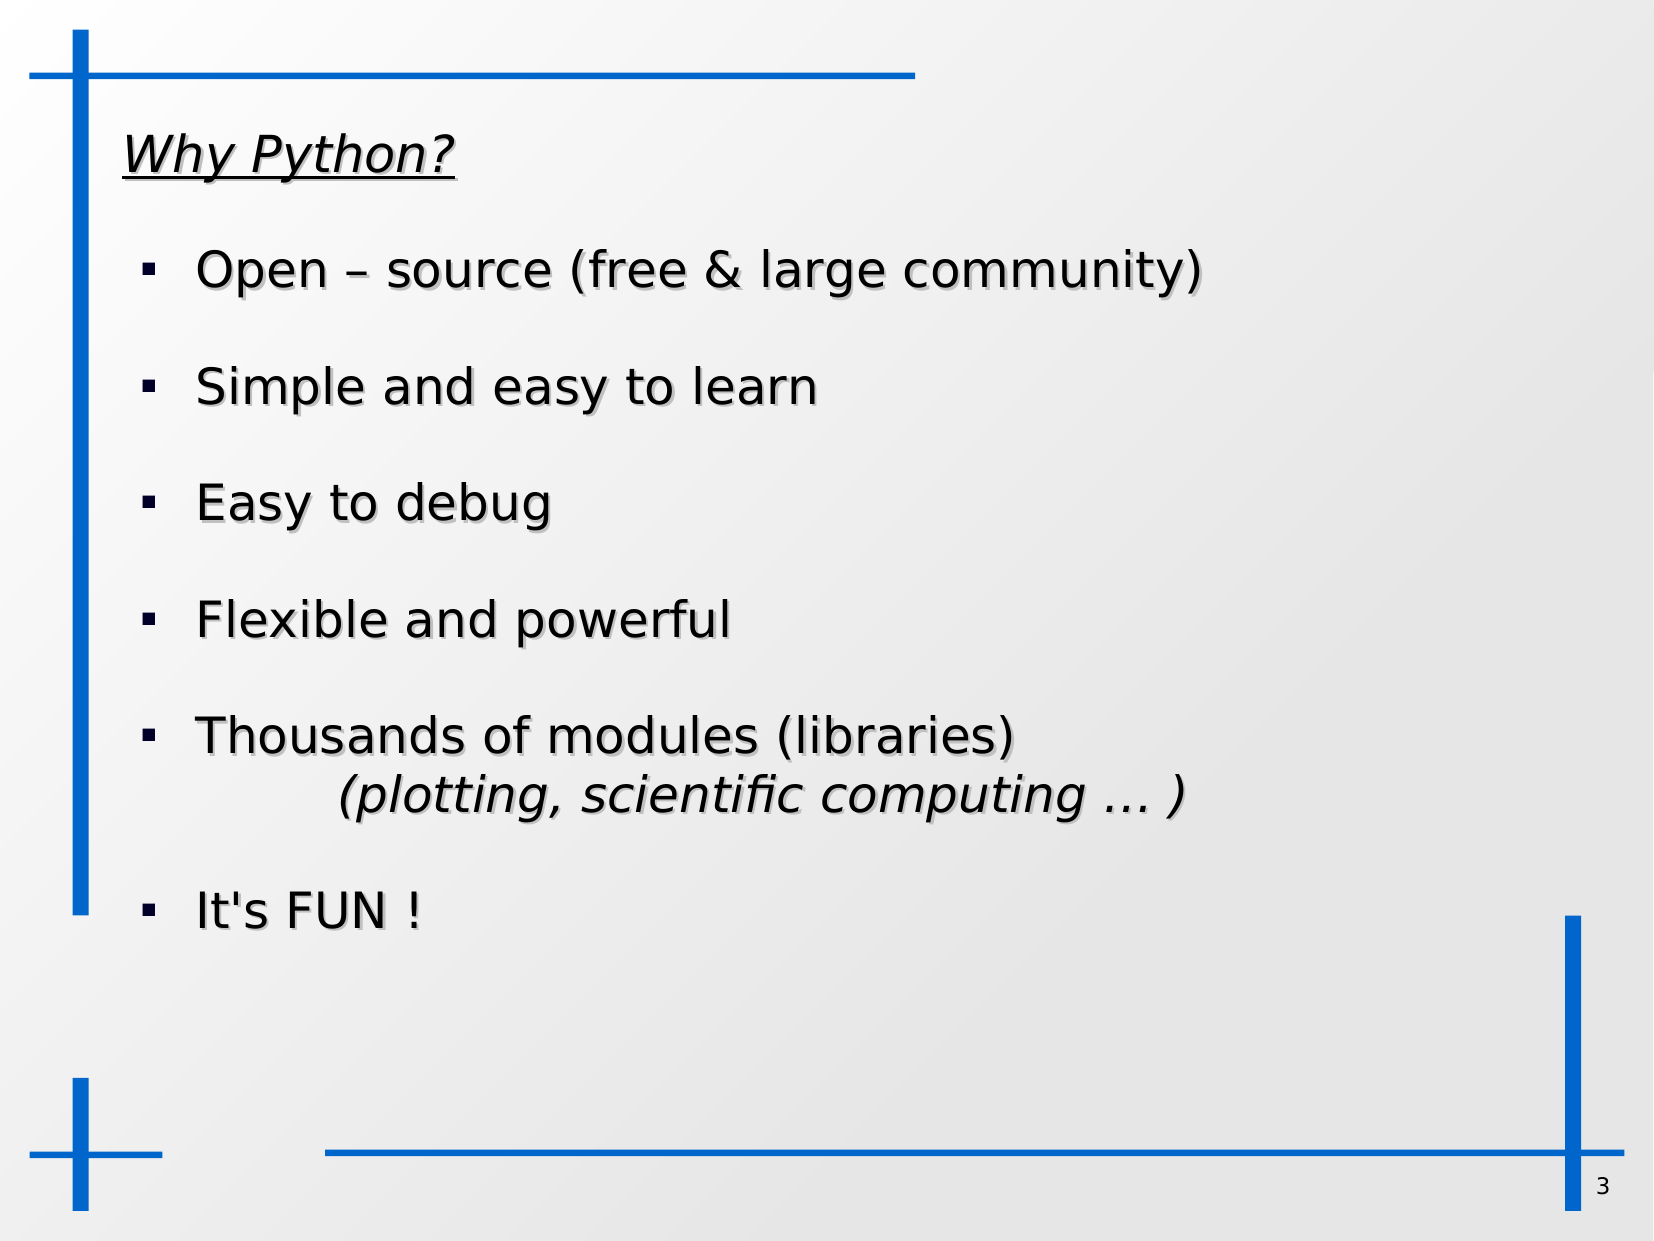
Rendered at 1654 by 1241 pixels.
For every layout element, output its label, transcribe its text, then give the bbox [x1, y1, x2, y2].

list Open – source (free & large community) Simple and easy to learn Easy to debug Flexible and powerful Thousands of modules (libraries) (plotting, scientific computing … ) It's FUN ! [124, 241, 1526, 1133]
title Why Python? [122, 91, 1524, 219]
